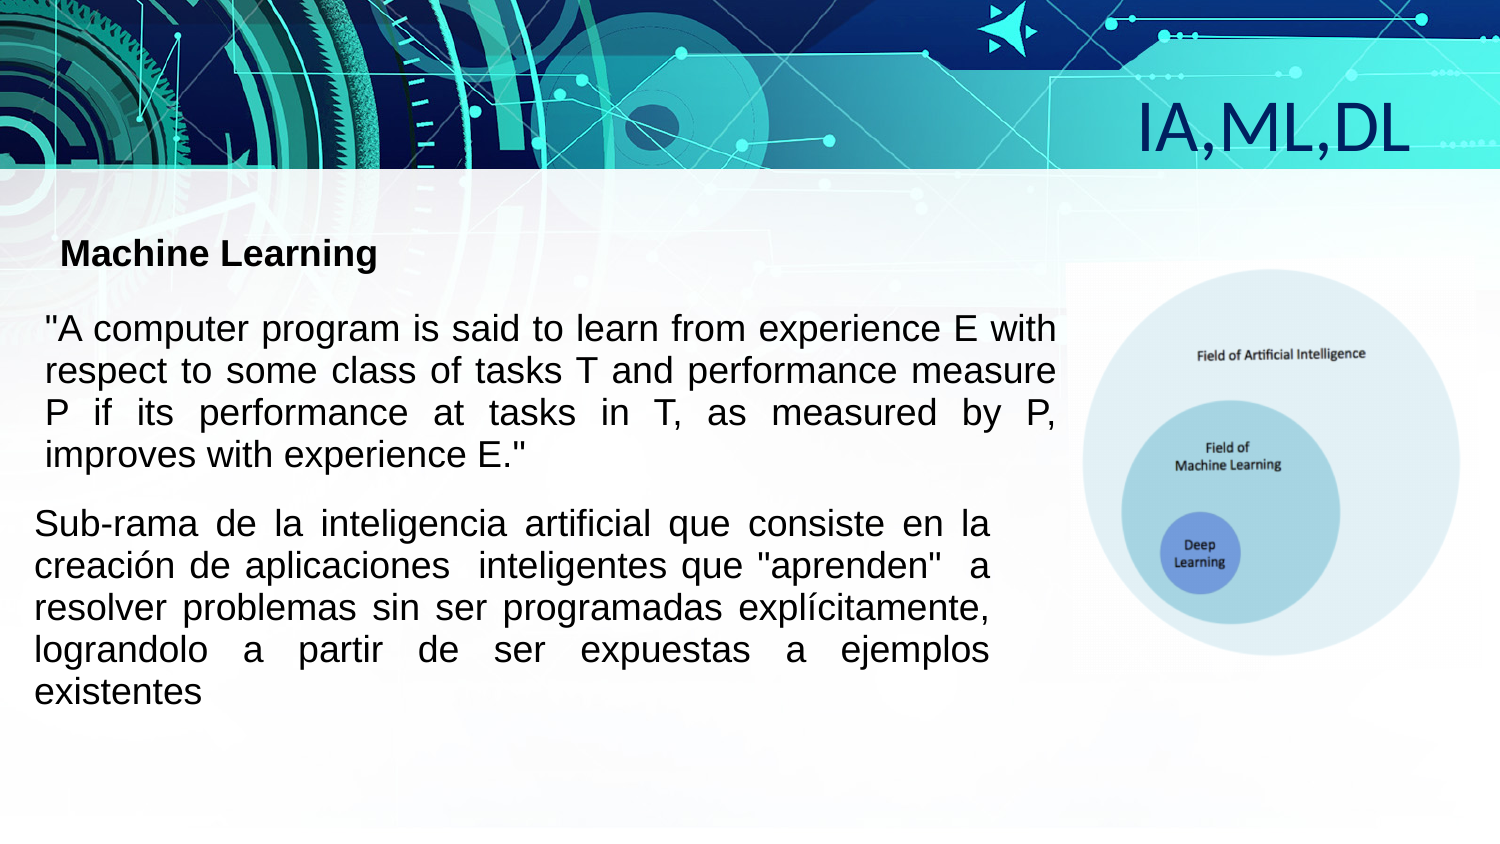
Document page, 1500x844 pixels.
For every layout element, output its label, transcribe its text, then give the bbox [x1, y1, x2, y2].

text_box "A computer program is said to learn from experience E with respect to some class of tasks T and performance measure P if its performance at tasks in T, as measured by P, improves with experience E." [30, 300, 1073, 481]
text_box Sub-rama de la inteligencia artificial que consiste en la creación de aplicaciones inteligentes que "aprenden" a resolver problemas sin ser programadas explícitamente, lograndolo a partir de ser expuestas a ejemplos existentes [19, 495, 1006, 759]
picture [0, 0, 1500, 844]
text_box Machine Learning [45, 225, 394, 282]
text_box IA,ML,DL [73, 71, 1427, 172]
